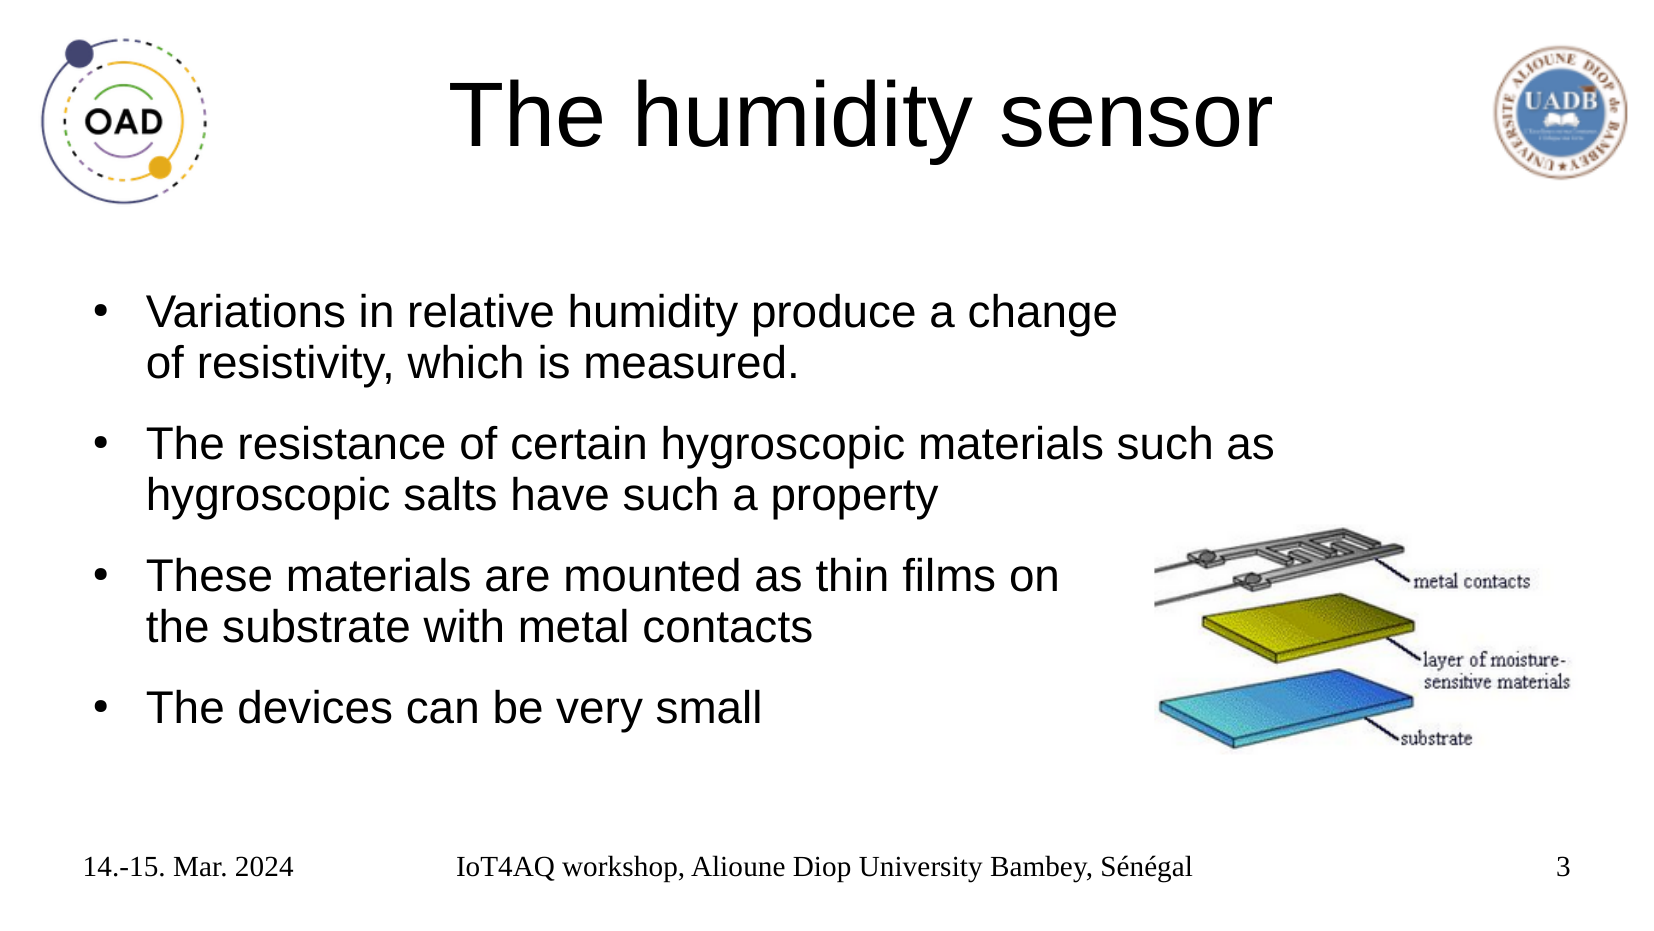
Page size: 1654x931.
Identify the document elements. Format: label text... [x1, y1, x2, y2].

list Variations in relative humidity produce a change of resistivity, which is measured. The resistance of certain hygroscopic materials such as hygroscopic salts have such a property These materials are mounted as thin films on the substrate with metal contacts The devices can be very small [75, 285, 1564, 826]
title The humidity sensor [278, 37, 1446, 193]
picture [1482, 37, 1641, 188]
picture [0, 24, 242, 225]
picture [1114, 487, 1613, 786]
